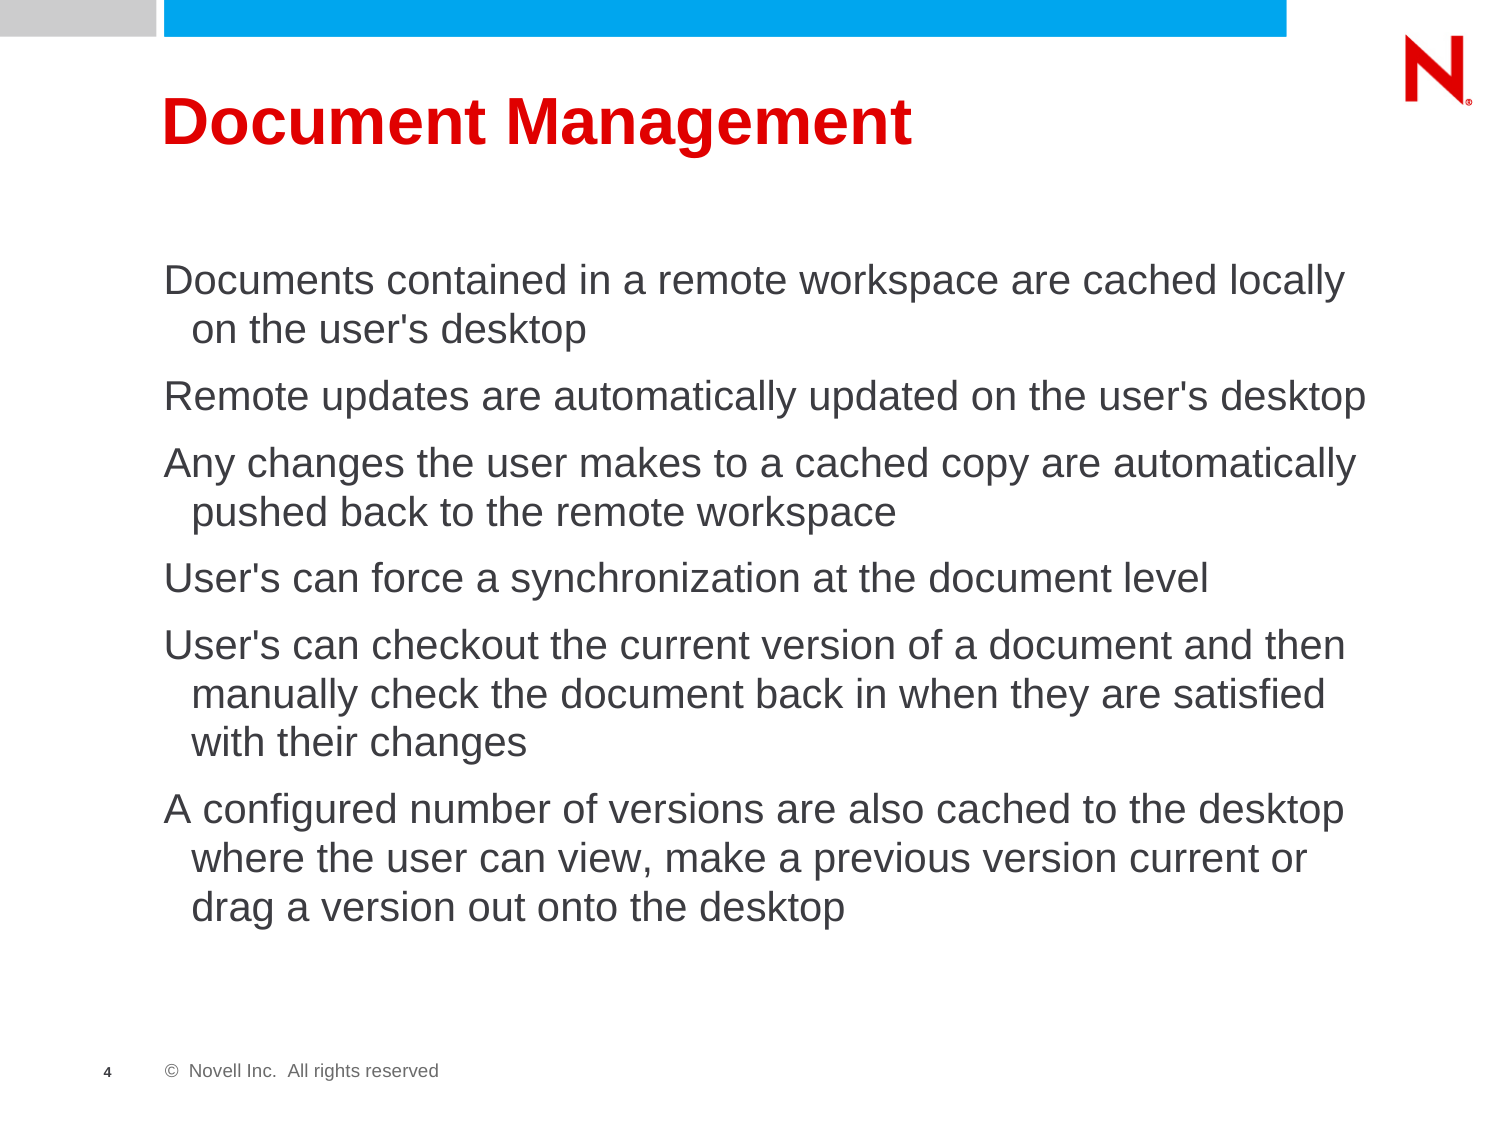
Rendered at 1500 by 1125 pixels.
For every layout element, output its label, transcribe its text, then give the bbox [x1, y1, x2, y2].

title Document Management [161, 41, 1383, 205]
picture [1403, 32, 1473, 107]
list Documents contained in a remote workspace are cached locally on the user's desktop Remote updates are automatically updated on the user's desktop Any changes the user makes to a cached copy are automatically pushed back to the remote workspace User's can force a synchronization at the document level User's can checkout the current version of a document and then manually check the document back in when they are satisfied with their changes A configured number of versions are also cached to the desktop where the user can view, make a previous version current or drag a version out onto the desktop [163, 254, 1404, 986]
